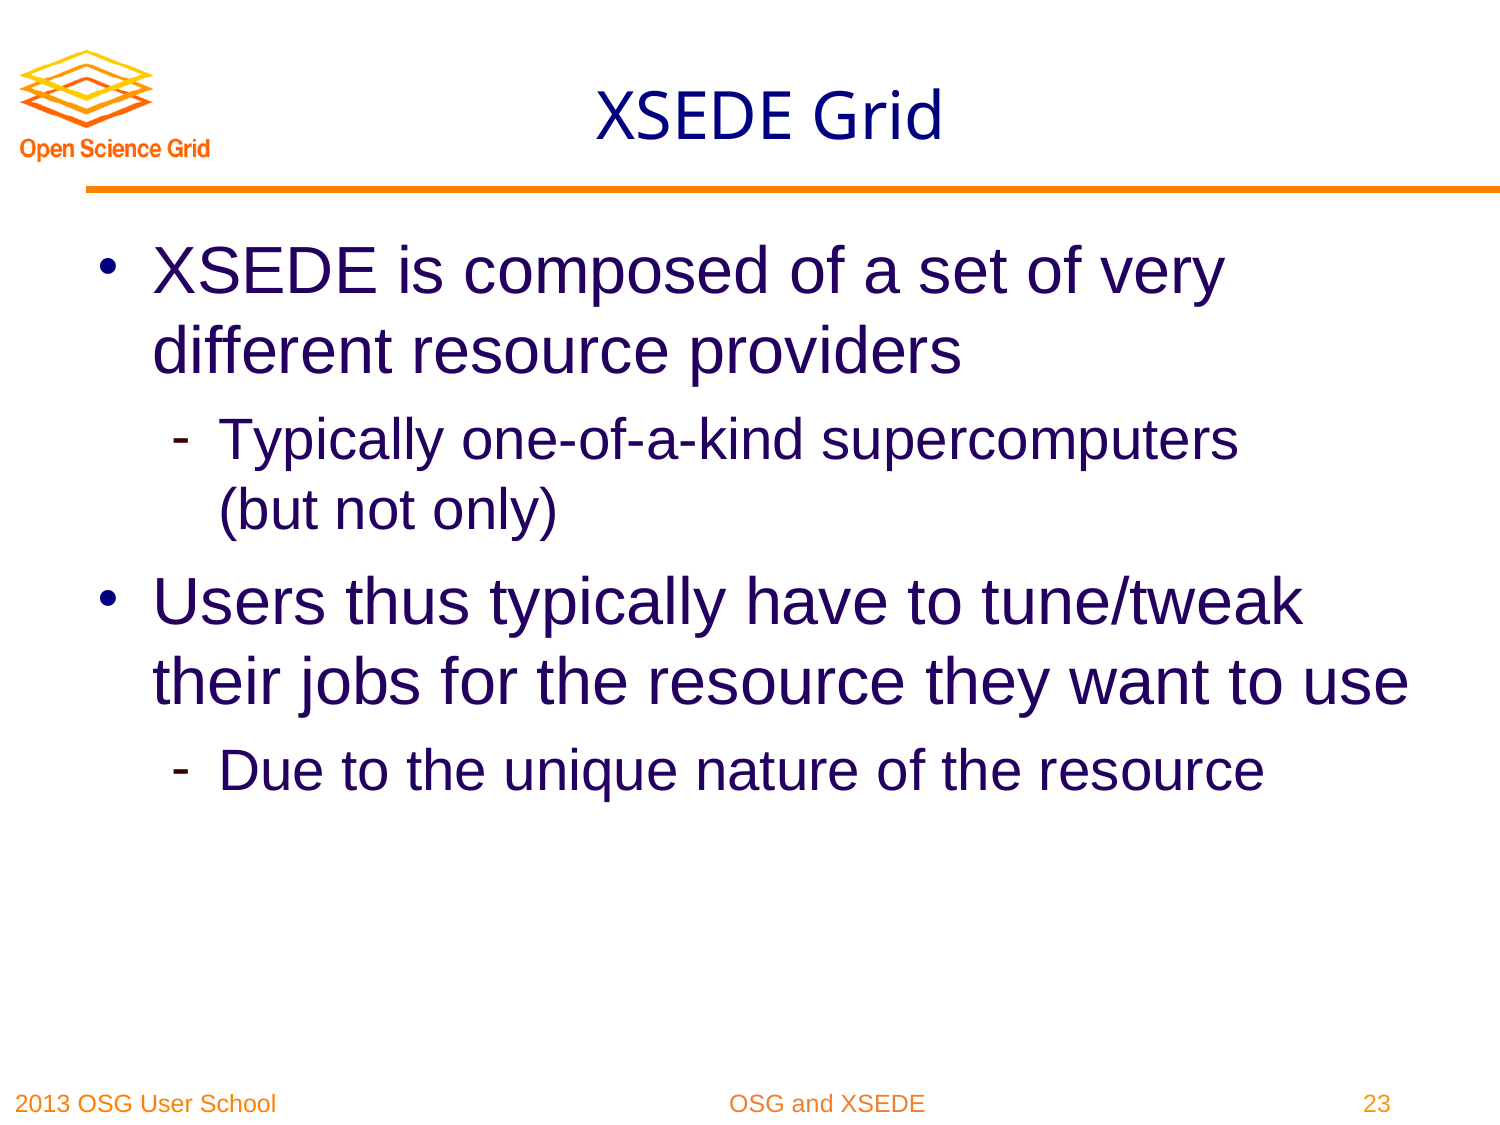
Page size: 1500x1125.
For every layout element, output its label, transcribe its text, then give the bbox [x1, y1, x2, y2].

list XSEDE is composed of a set of very different resource providers Typically one-of-a-kind supercomputers (but not only) Users thus typically have to tune/tweak their jobs for the resource they want to use Due to the unique nature of the resource [81, 218, 1463, 1024]
title XSEDE Grid [201, 18, 1342, 207]
picture [0, 27, 201, 179]
